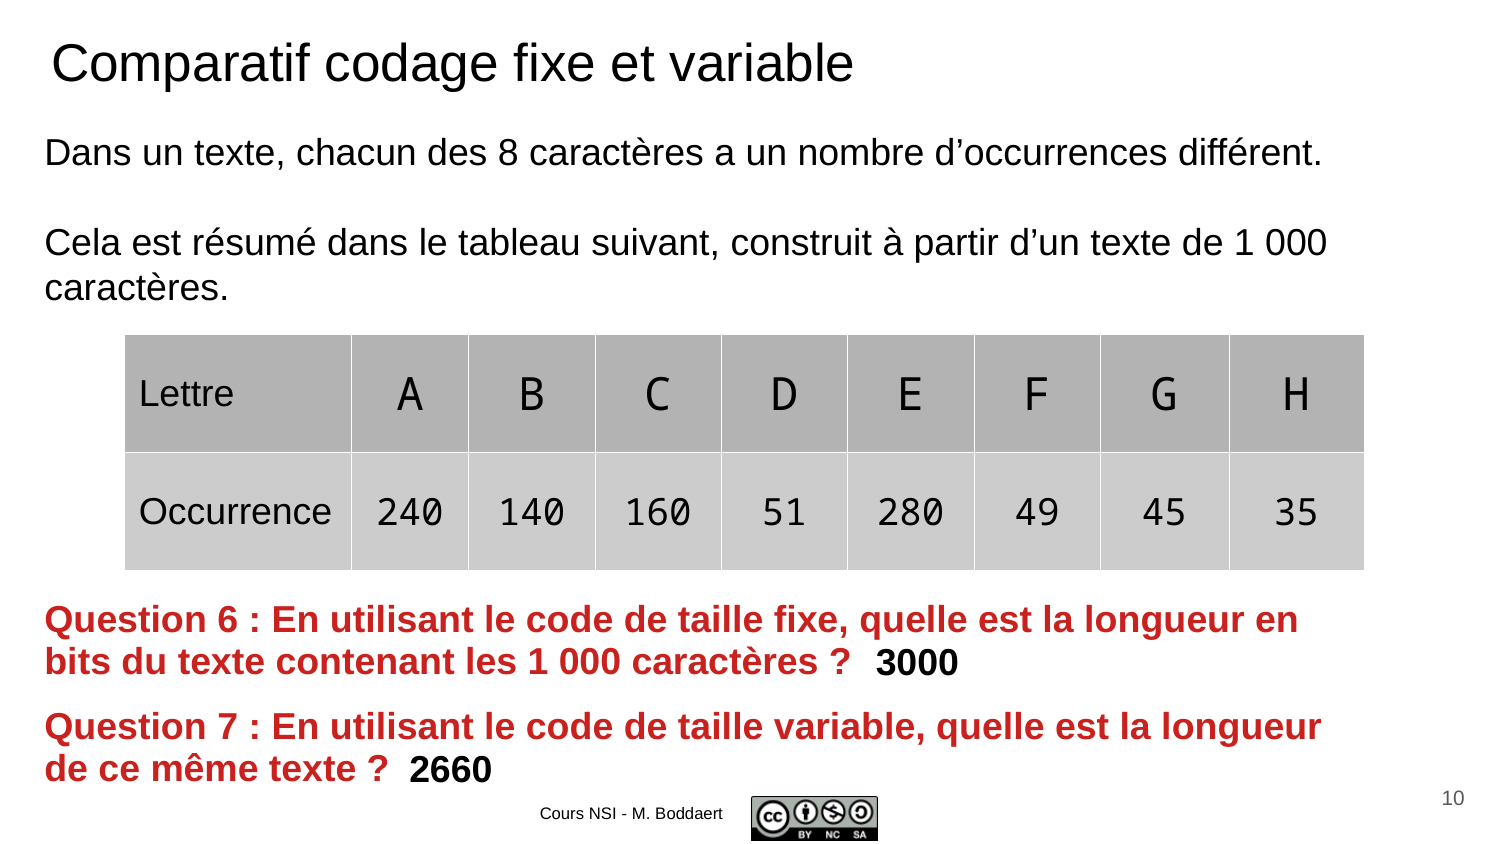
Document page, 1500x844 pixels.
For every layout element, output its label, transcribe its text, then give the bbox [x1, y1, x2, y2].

table_cell 240 [352, 453, 468, 570]
table_cell 160 [596, 453, 721, 570]
table_header G [1101, 335, 1229, 452]
table_header F [975, 335, 1100, 452]
table_header B [469, 335, 595, 452]
table_header E [848, 335, 974, 452]
table_header Lettre [125, 335, 351, 452]
title Comparatif codage fixe et variable [51, 13, 1449, 108]
text_box Dans un texte, chacun des 8 caractères a un nombre d’occurrences différent. Cela est résumé dans le tableau suivant, construit à partir d’un texte de 1 000 caractères. [29, 120, 1477, 502]
text_box 2660 [394, 740, 513, 799]
table_header C [596, 335, 721, 452]
table_header H [1230, 335, 1364, 452]
table_cell 49 [975, 453, 1100, 570]
table_cell 140 [469, 453, 595, 570]
table_header A [352, 335, 468, 452]
table_header D [722, 335, 847, 452]
table_cell 45 [1101, 453, 1229, 570]
table_cell 280 [848, 453, 974, 570]
picture [751, 800, 878, 841]
table_cell 51 [722, 453, 847, 570]
table_cell 35 [1230, 453, 1364, 570]
text_box Question 6 : En utilisant le code de taille fixe, quelle est la longueur en bits du texte contenant les 1 000 caractères ? [29, 591, 1368, 694]
slide_number <numéro> [1389, 764, 1480, 830]
text_box 3000 [861, 634, 979, 693]
text_box Question 7 : En utilisant le code de taille variable, quelle est la longueur de ce même texte ? [29, 697, 1368, 800]
table_cell Occurrence [125, 453, 351, 570]
